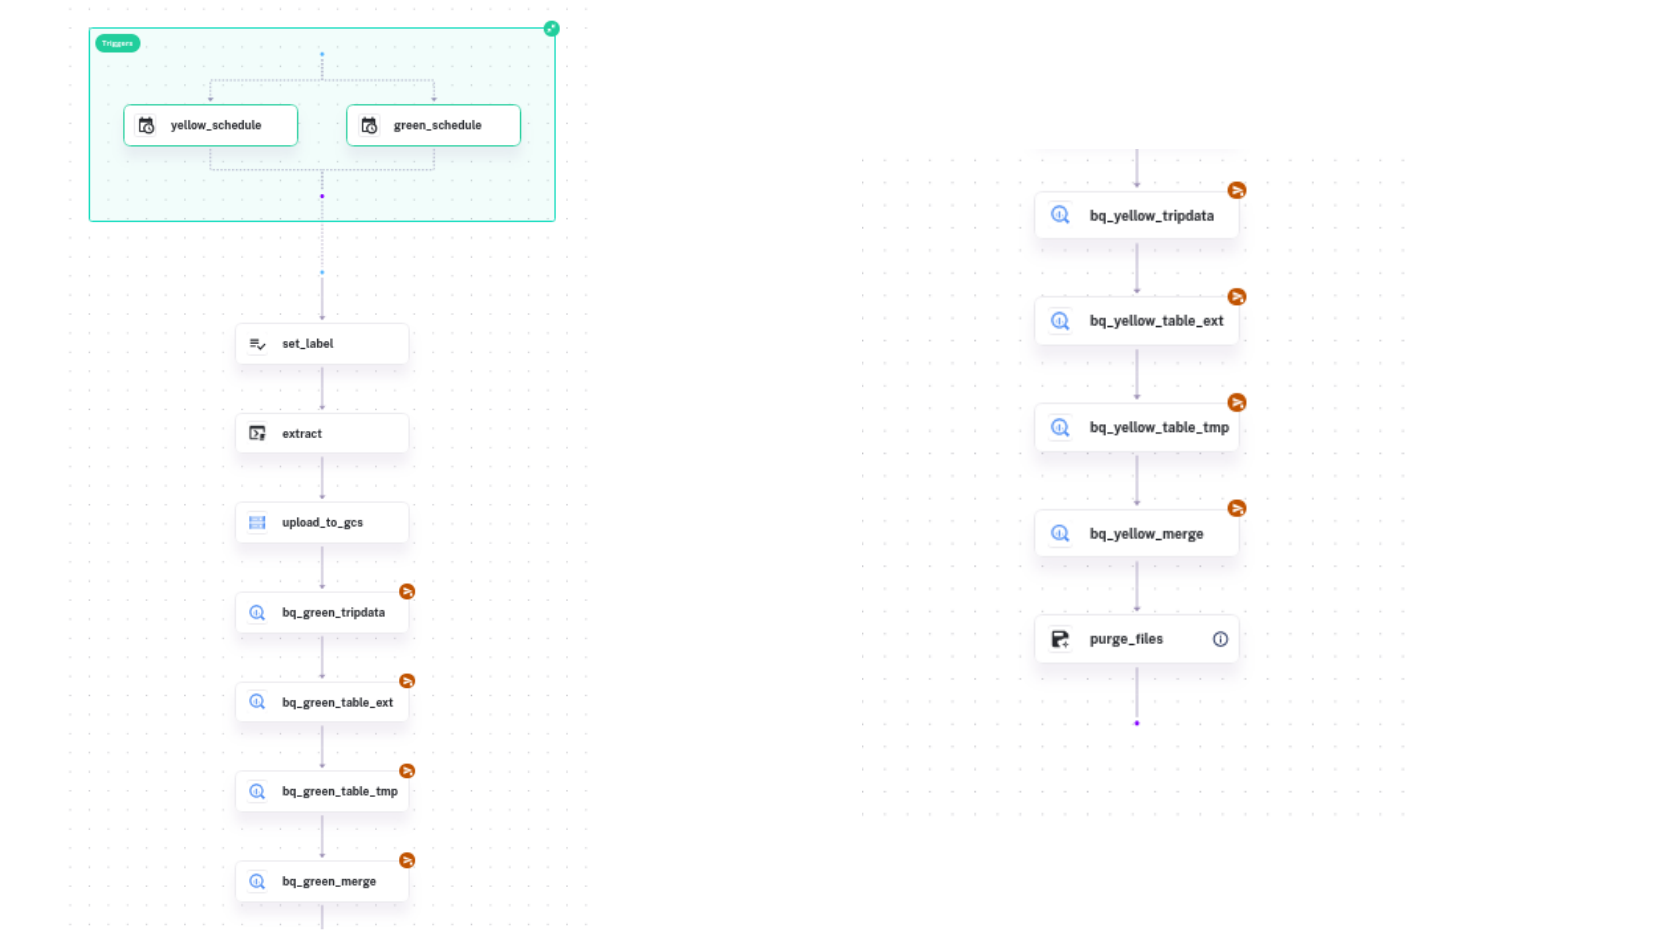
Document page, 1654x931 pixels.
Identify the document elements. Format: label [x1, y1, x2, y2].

picture [65, 1, 601, 931]
picture [862, 149, 1425, 821]
